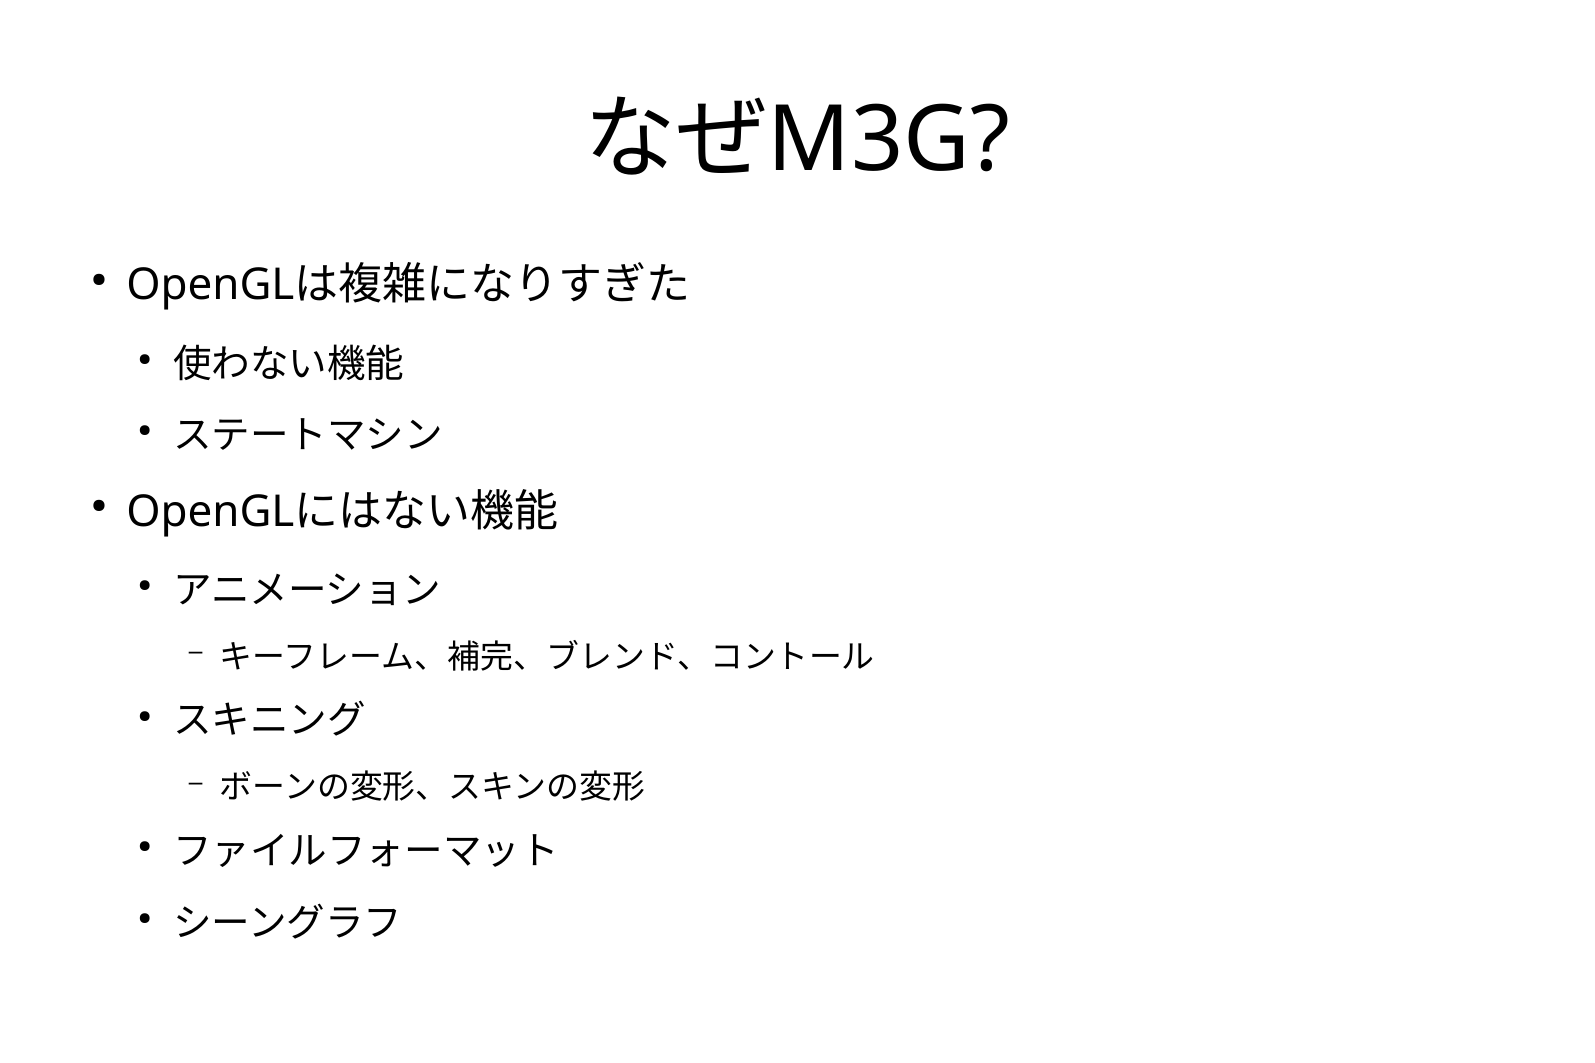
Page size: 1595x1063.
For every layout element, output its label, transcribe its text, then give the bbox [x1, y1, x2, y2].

list OpenGLは複雑になりすぎた 使わない機能 ステートマシン OpenGLにはない機能 アニメーション キーフレーム、補完、ブレンド、コントール スキニング ボーンの変形、スキンの変形 ファイルフォーマット シーングラフ [79, 248, 1515, 951]
title なぜM3G? [79, 29, 1515, 233]
